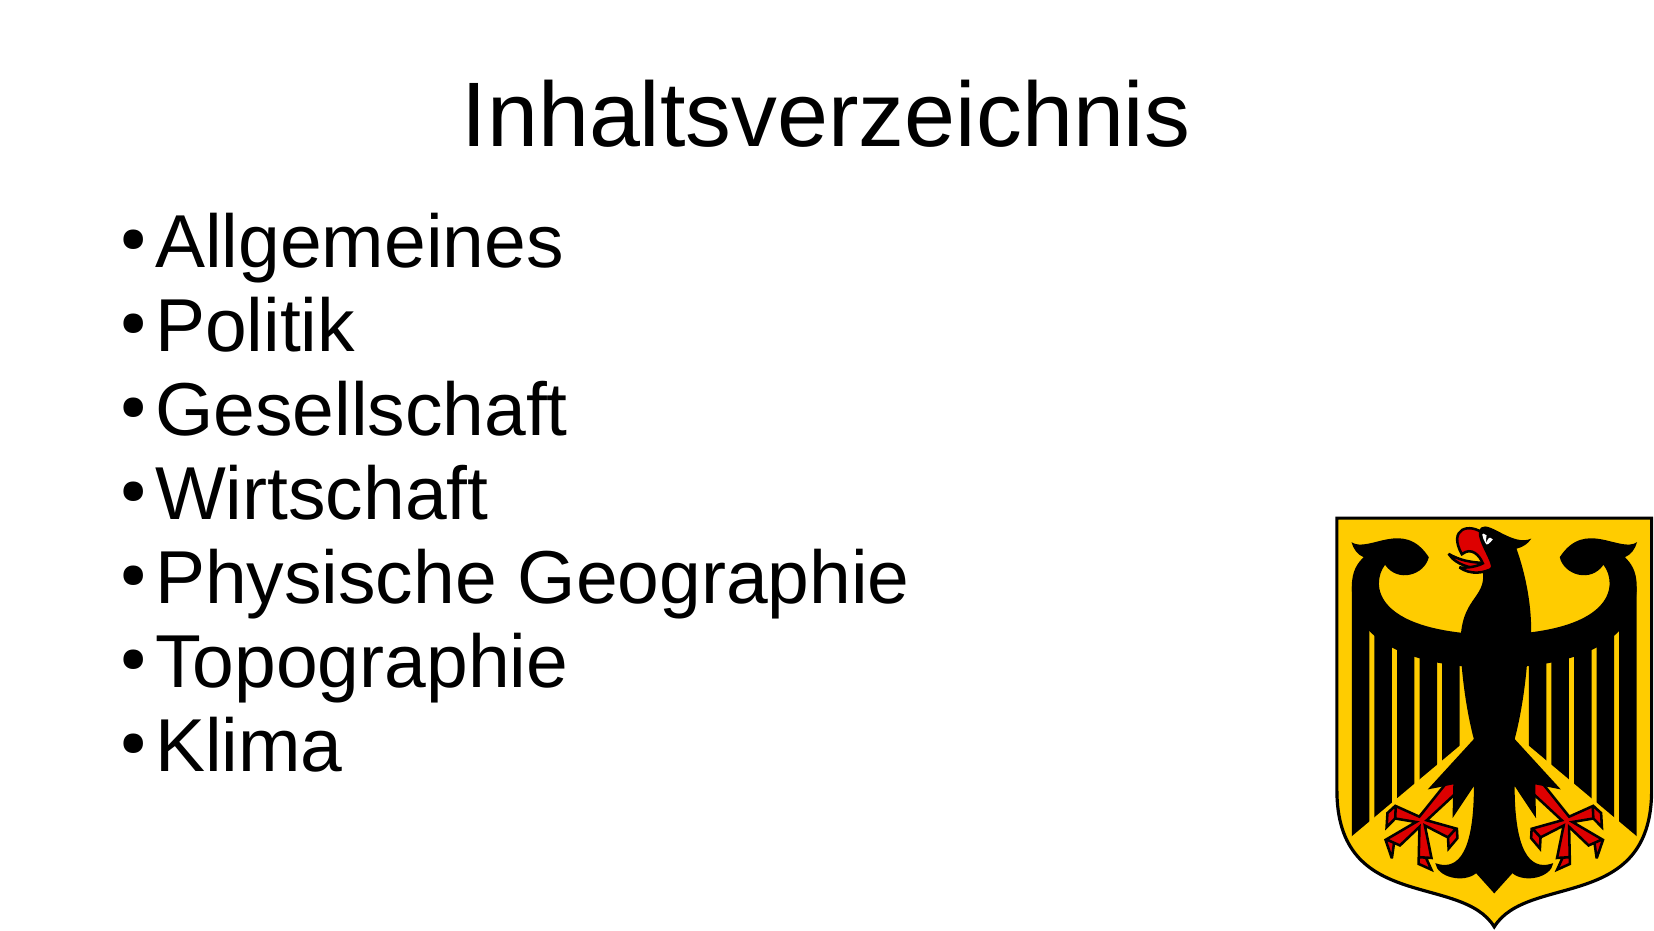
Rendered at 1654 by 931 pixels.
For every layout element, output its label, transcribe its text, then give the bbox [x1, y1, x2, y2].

title Inhaltsverzeichnis [82, 37, 1571, 193]
text_box Allgemeines Politik Gesellschaft Wirtschaft Physische Geographie Topographie Klima [105, 192, 1021, 796]
picture [1335, 516, 1654, 931]
